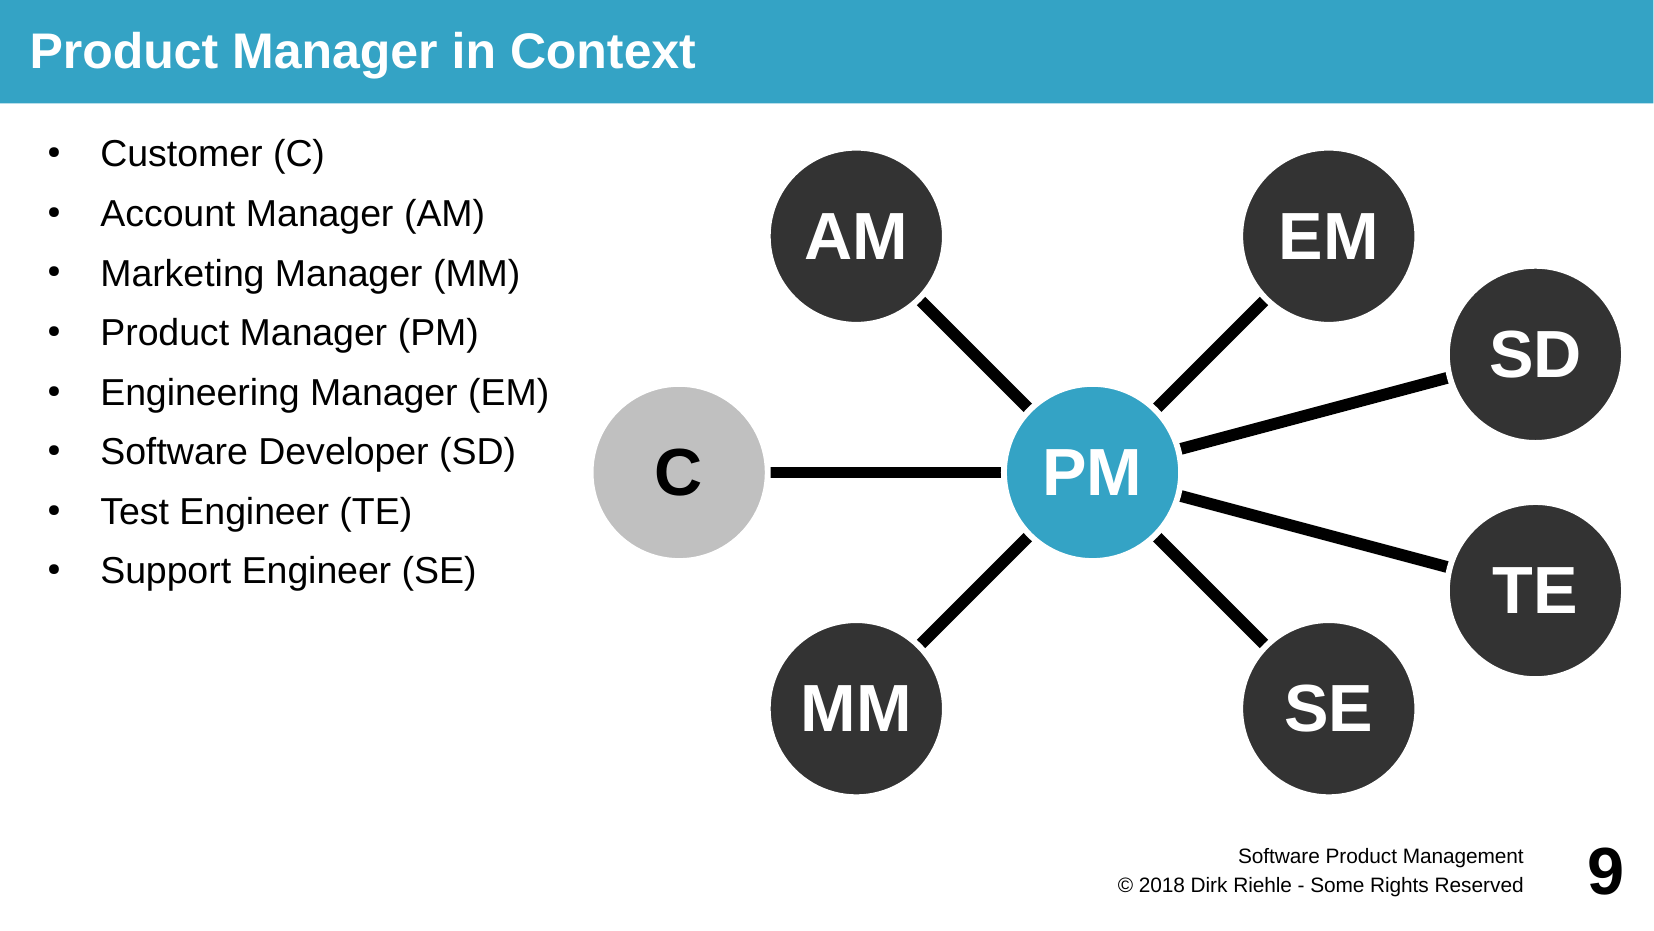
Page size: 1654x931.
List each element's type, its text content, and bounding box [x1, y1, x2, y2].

list Customer (C) Account Manager (AM) Marketing Manager (MM) Product Manager (PM) Engineering Manager (EM) Software Developer (SD) Test Engineer (TE) Support Engineer (SE) [29, 132, 1625, 798]
title Product Manager in Context [0, 0, 1654, 104]
